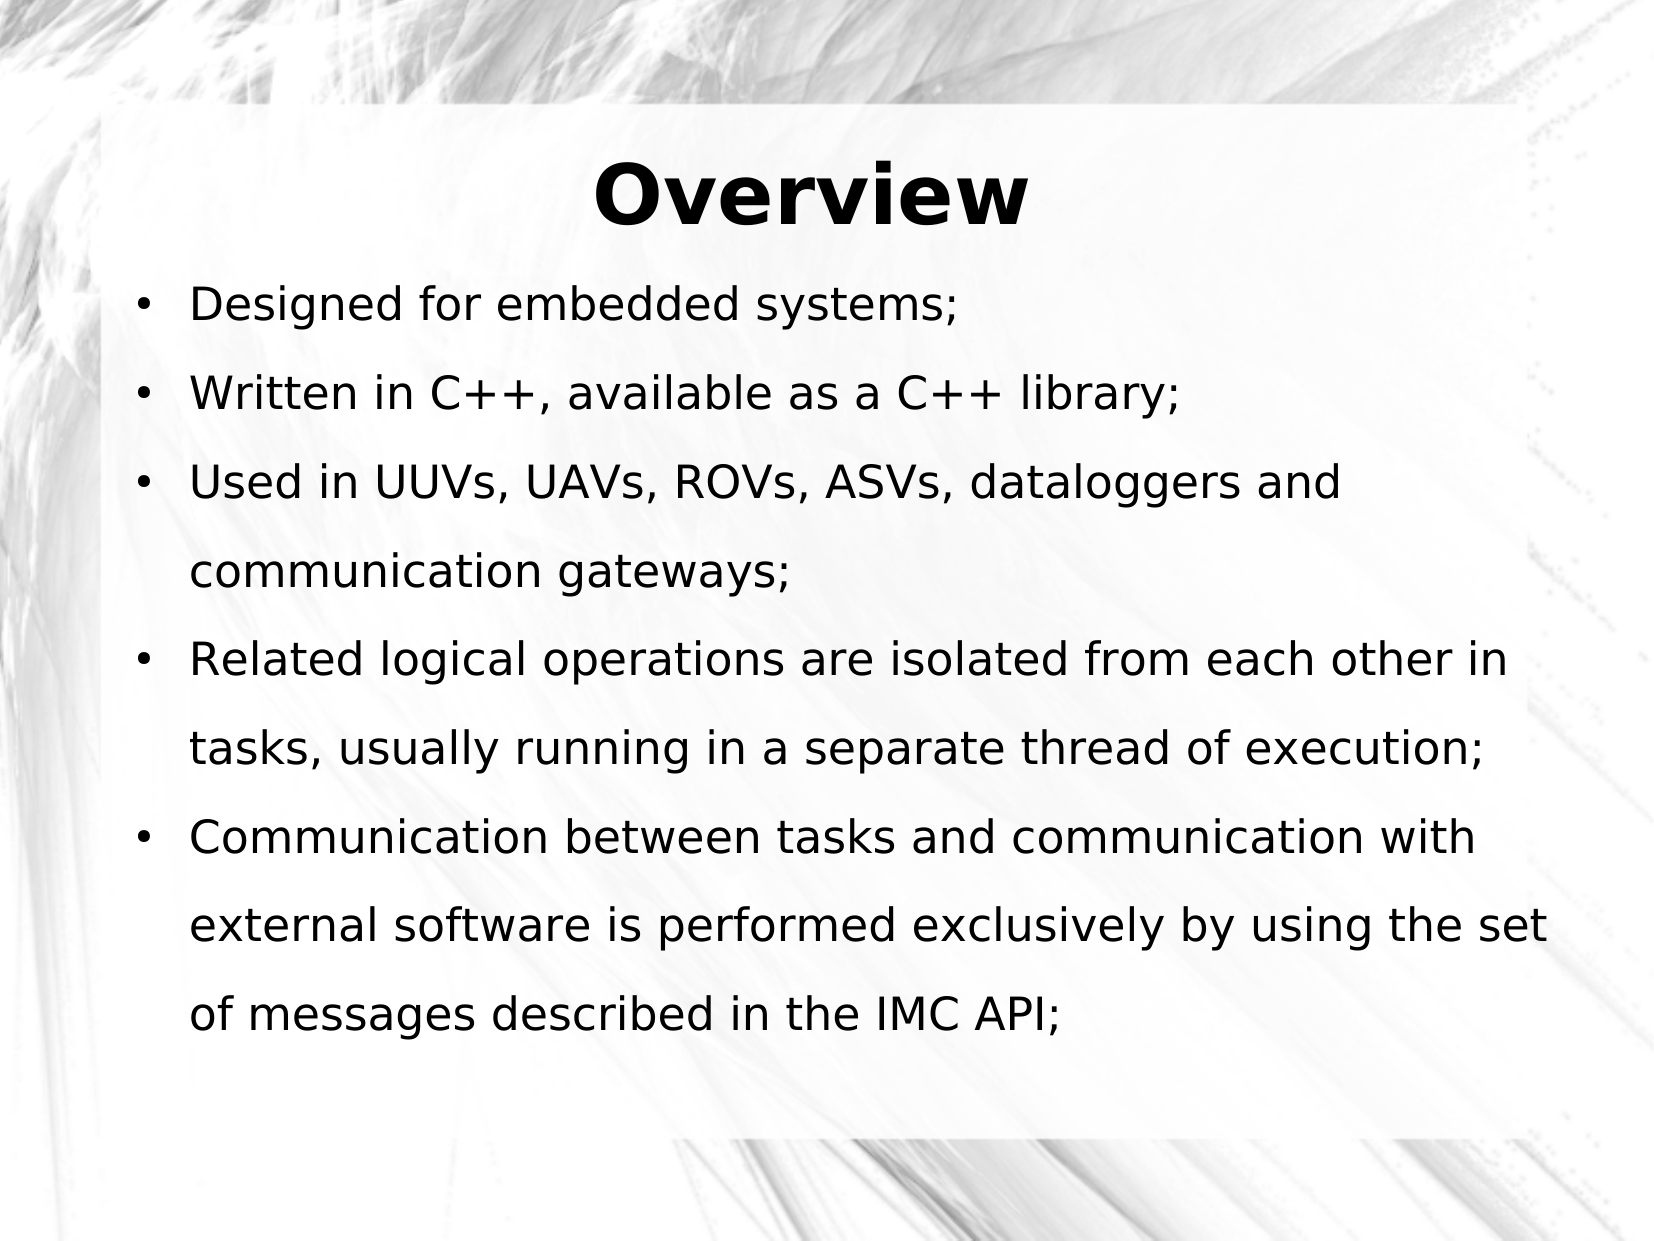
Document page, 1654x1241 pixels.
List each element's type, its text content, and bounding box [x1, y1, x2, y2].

title Overview [118, 112, 1506, 278]
list Designed for embedded systems; Written in C++, available as a C++ library; Used in UUVs, UAVs, ROVs, ASVs, dataloggers and communication gateways; Related logical operations are isolated from each other in tasks, usually running in a separate thread of execution; Communication between tasks and communication with external software is performed exclusively by using the set of messages described in the IMC API; [118, 278, 1571, 1042]
picture [0, 0, 1654, 1241]
